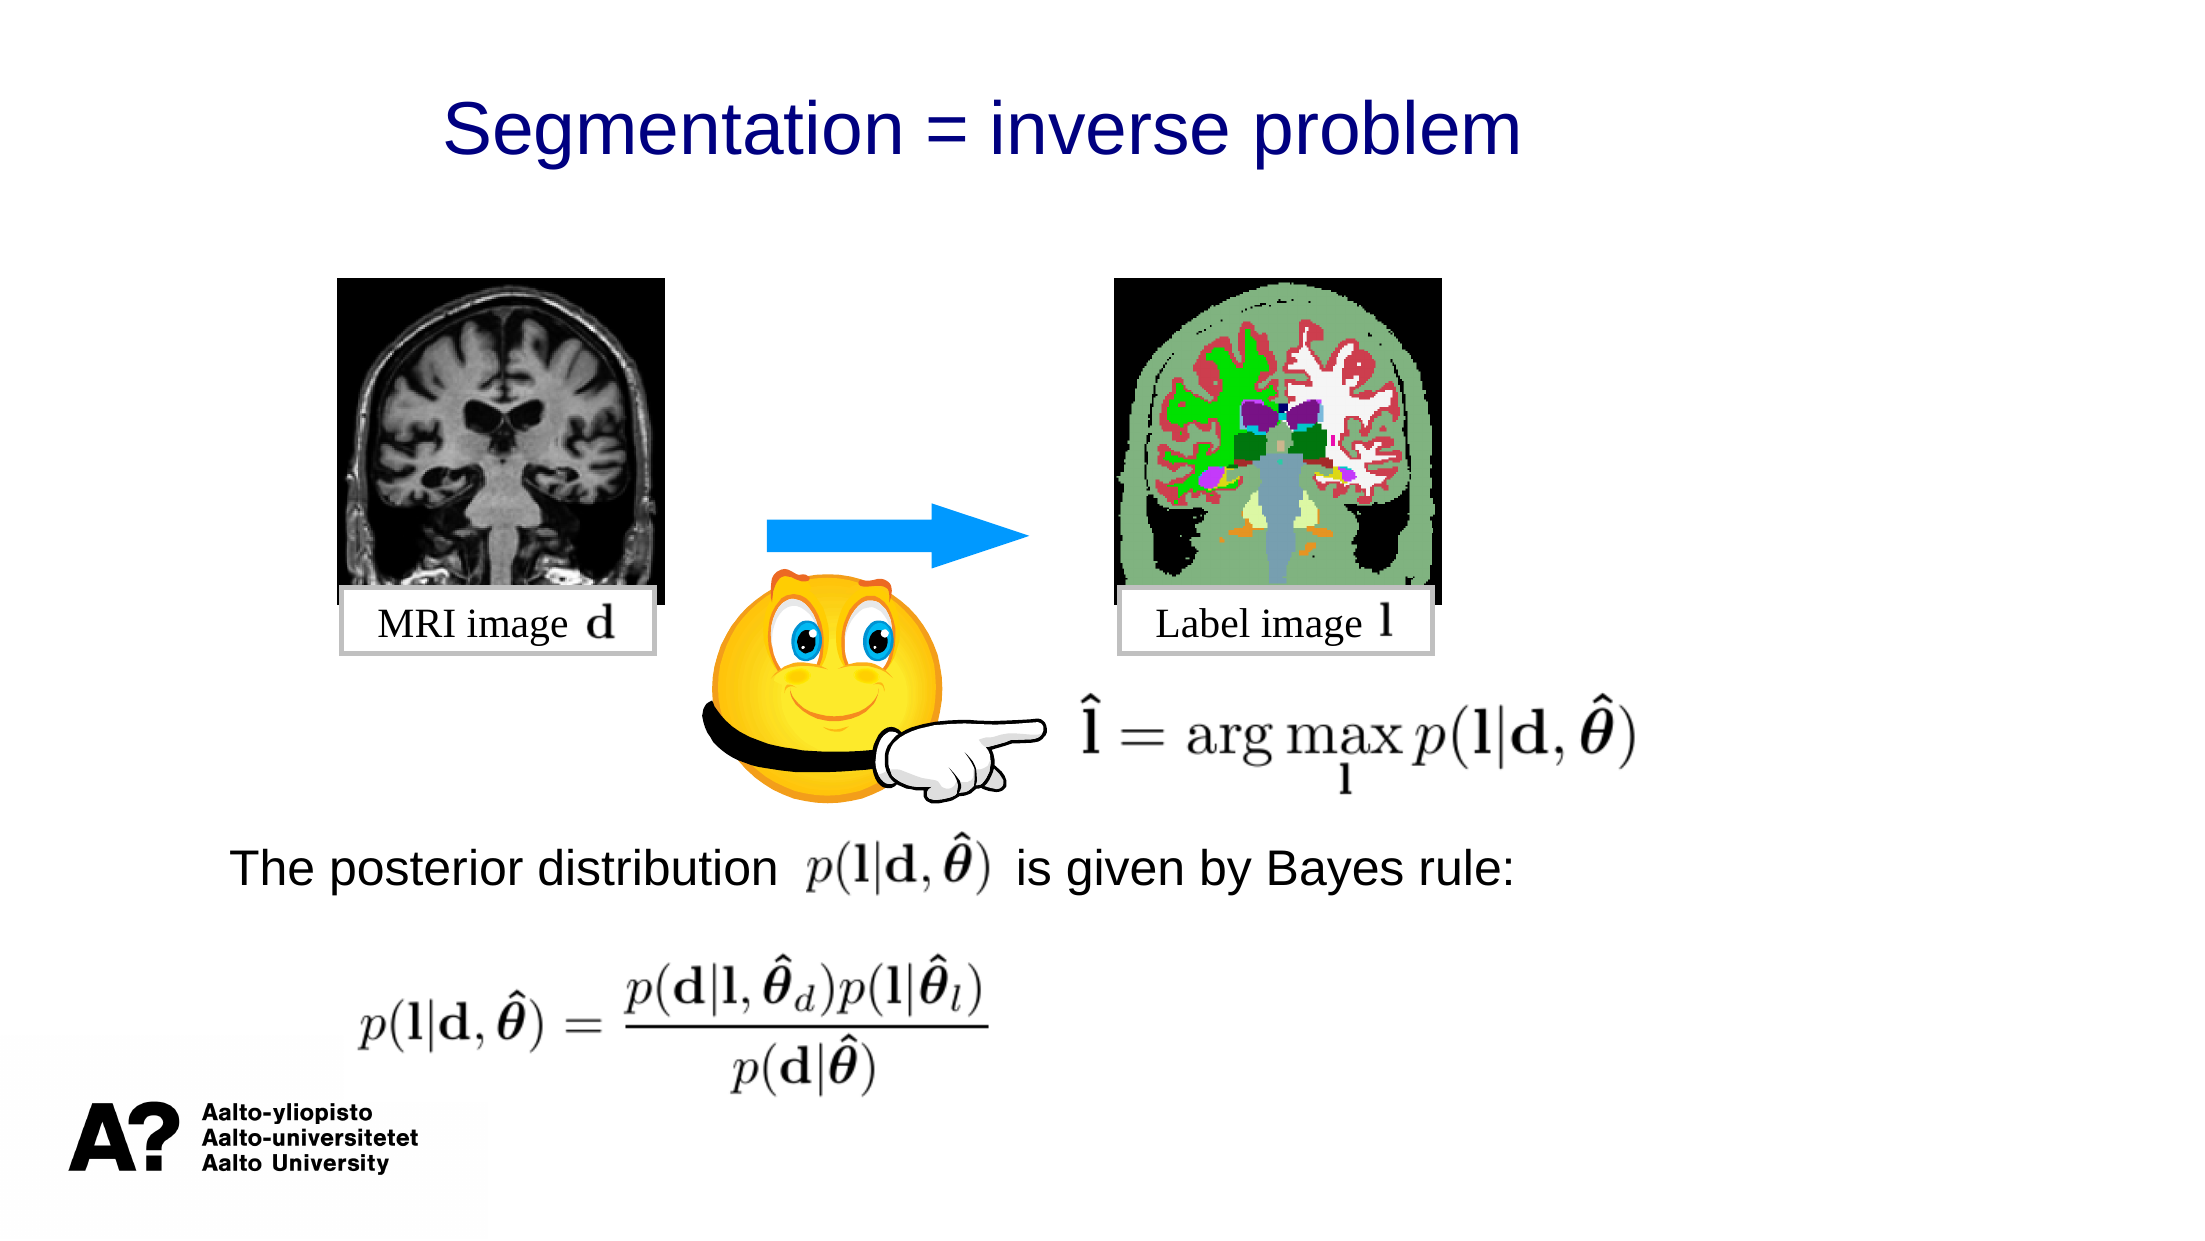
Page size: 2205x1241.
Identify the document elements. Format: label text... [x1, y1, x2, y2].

text_box Label image [1119, 587, 1433, 654]
picture [1068, 681, 1638, 799]
title Segmentation = inverse problem [326, 65, 1640, 179]
picture [0, 947, 992, 1239]
text_box [766, 503, 1030, 568]
picture [337, 278, 665, 605]
picture [702, 568, 1047, 804]
picture [564, 590, 633, 648]
picture [1114, 278, 1442, 649]
text_box MRI image [341, 587, 655, 654]
text_box The posterior distribution is given by Bayes rule: [214, 828, 1665, 1004]
picture [806, 831, 991, 904]
